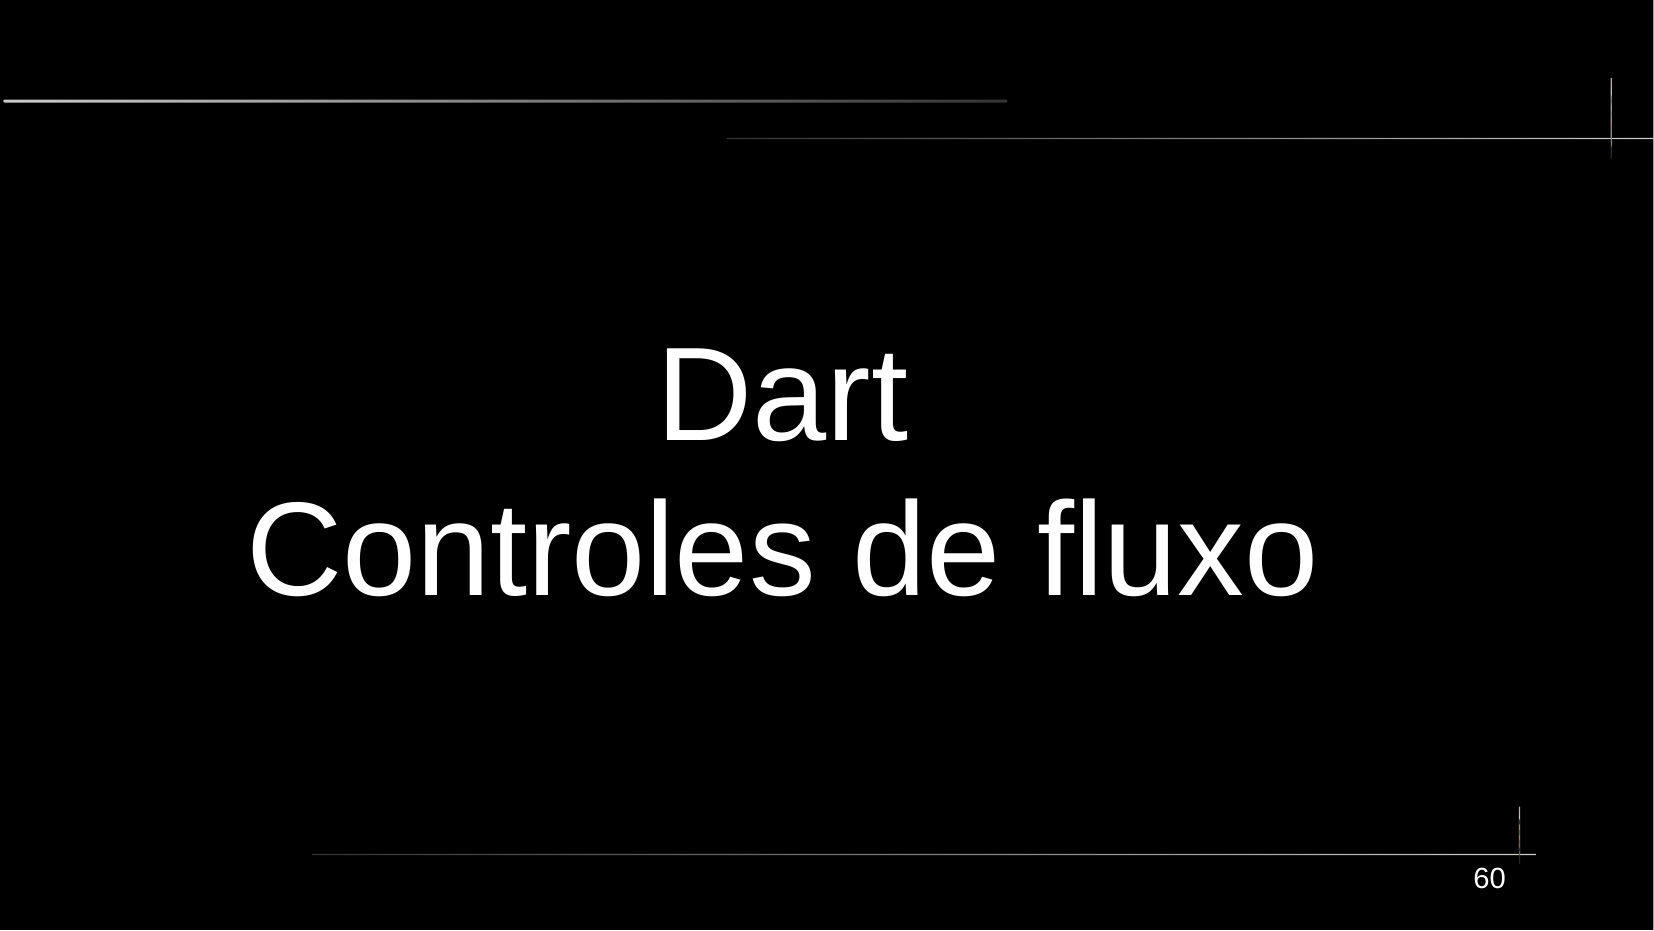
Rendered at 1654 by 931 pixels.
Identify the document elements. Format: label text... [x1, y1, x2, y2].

subtitle Dart Controles de fluxo [0, 225, 1565, 718]
